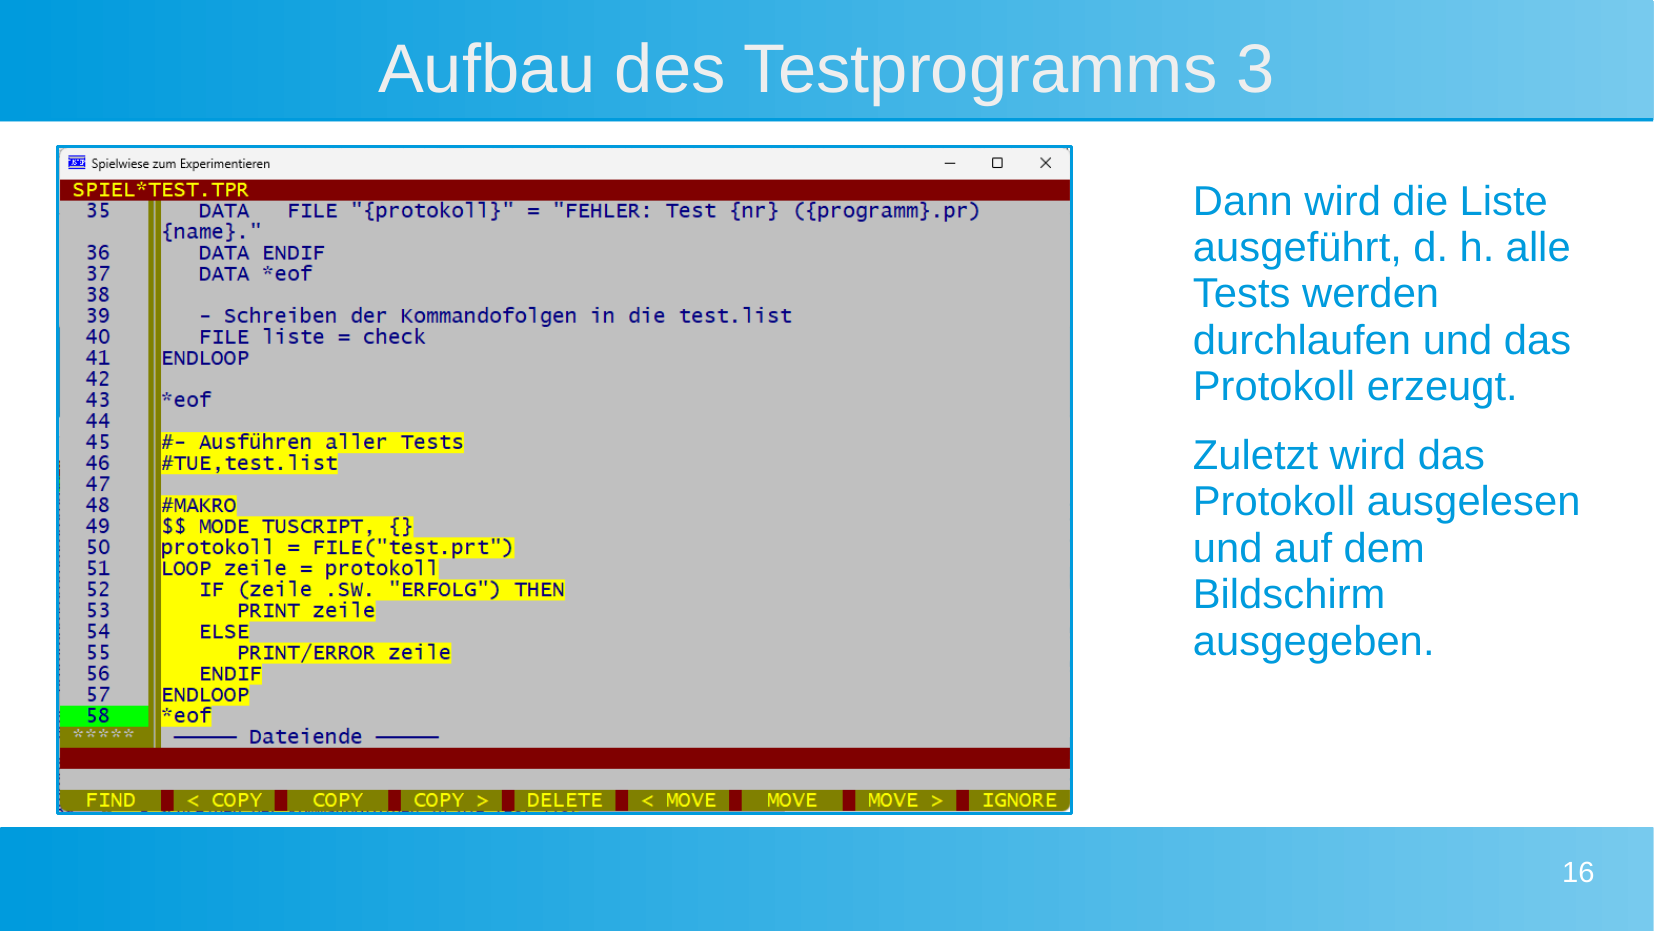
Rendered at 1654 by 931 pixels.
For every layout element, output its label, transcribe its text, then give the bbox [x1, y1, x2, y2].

title Aufbau des Testprogramms 3 [59, 29, 1595, 108]
picture [60, 149, 1069, 811]
list Dann wird die Liste ausgeführt, d. h. alle Tests werden durchlaufen und das Protokoll erzeugt. Zuletzt wird das Protokoll ausgelesen und auf dem Bildschirm ausgegeben. [1122, 177, 1596, 768]
